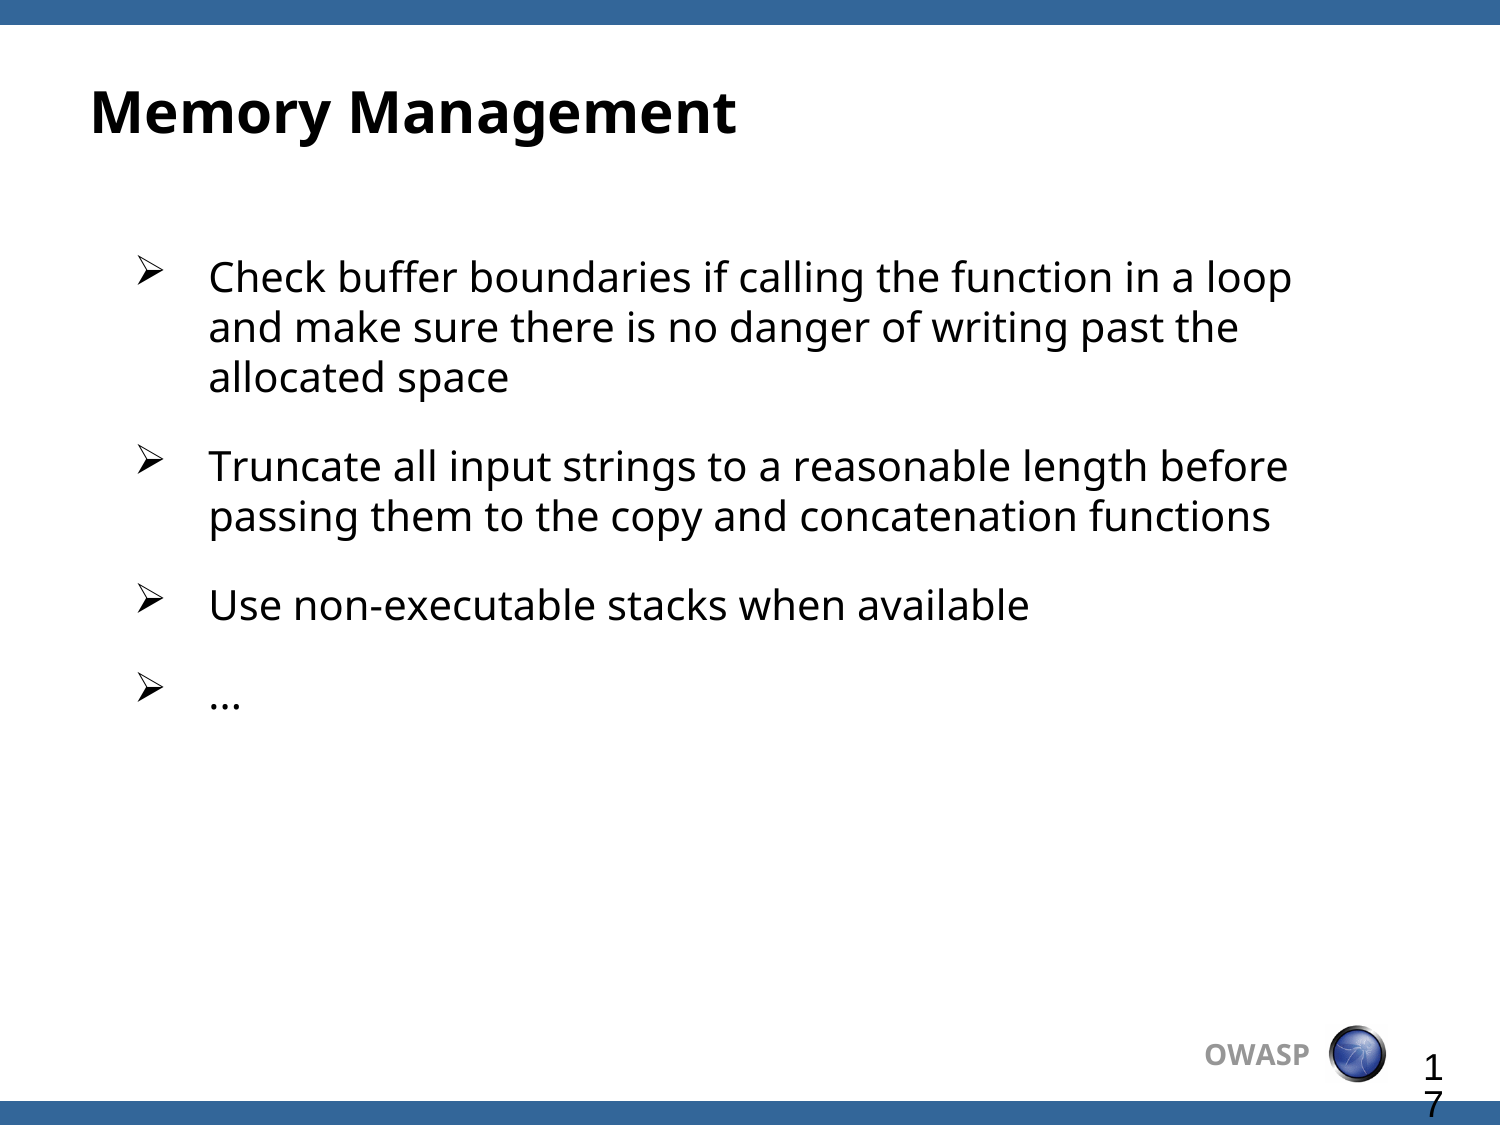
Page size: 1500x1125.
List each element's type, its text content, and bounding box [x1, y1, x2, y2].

picture [1325, 1024, 1388, 1083]
list Check buffer boundaries if calling the function in a loop and make sure there is no danger of writing past the allocated space Truncate all input strings to a reasonable length before passing them to the copy and concatenation functions Use non-executable stacks when available ... [81, 242, 1389, 951]
title Memory Management [75, 45, 1426, 176]
